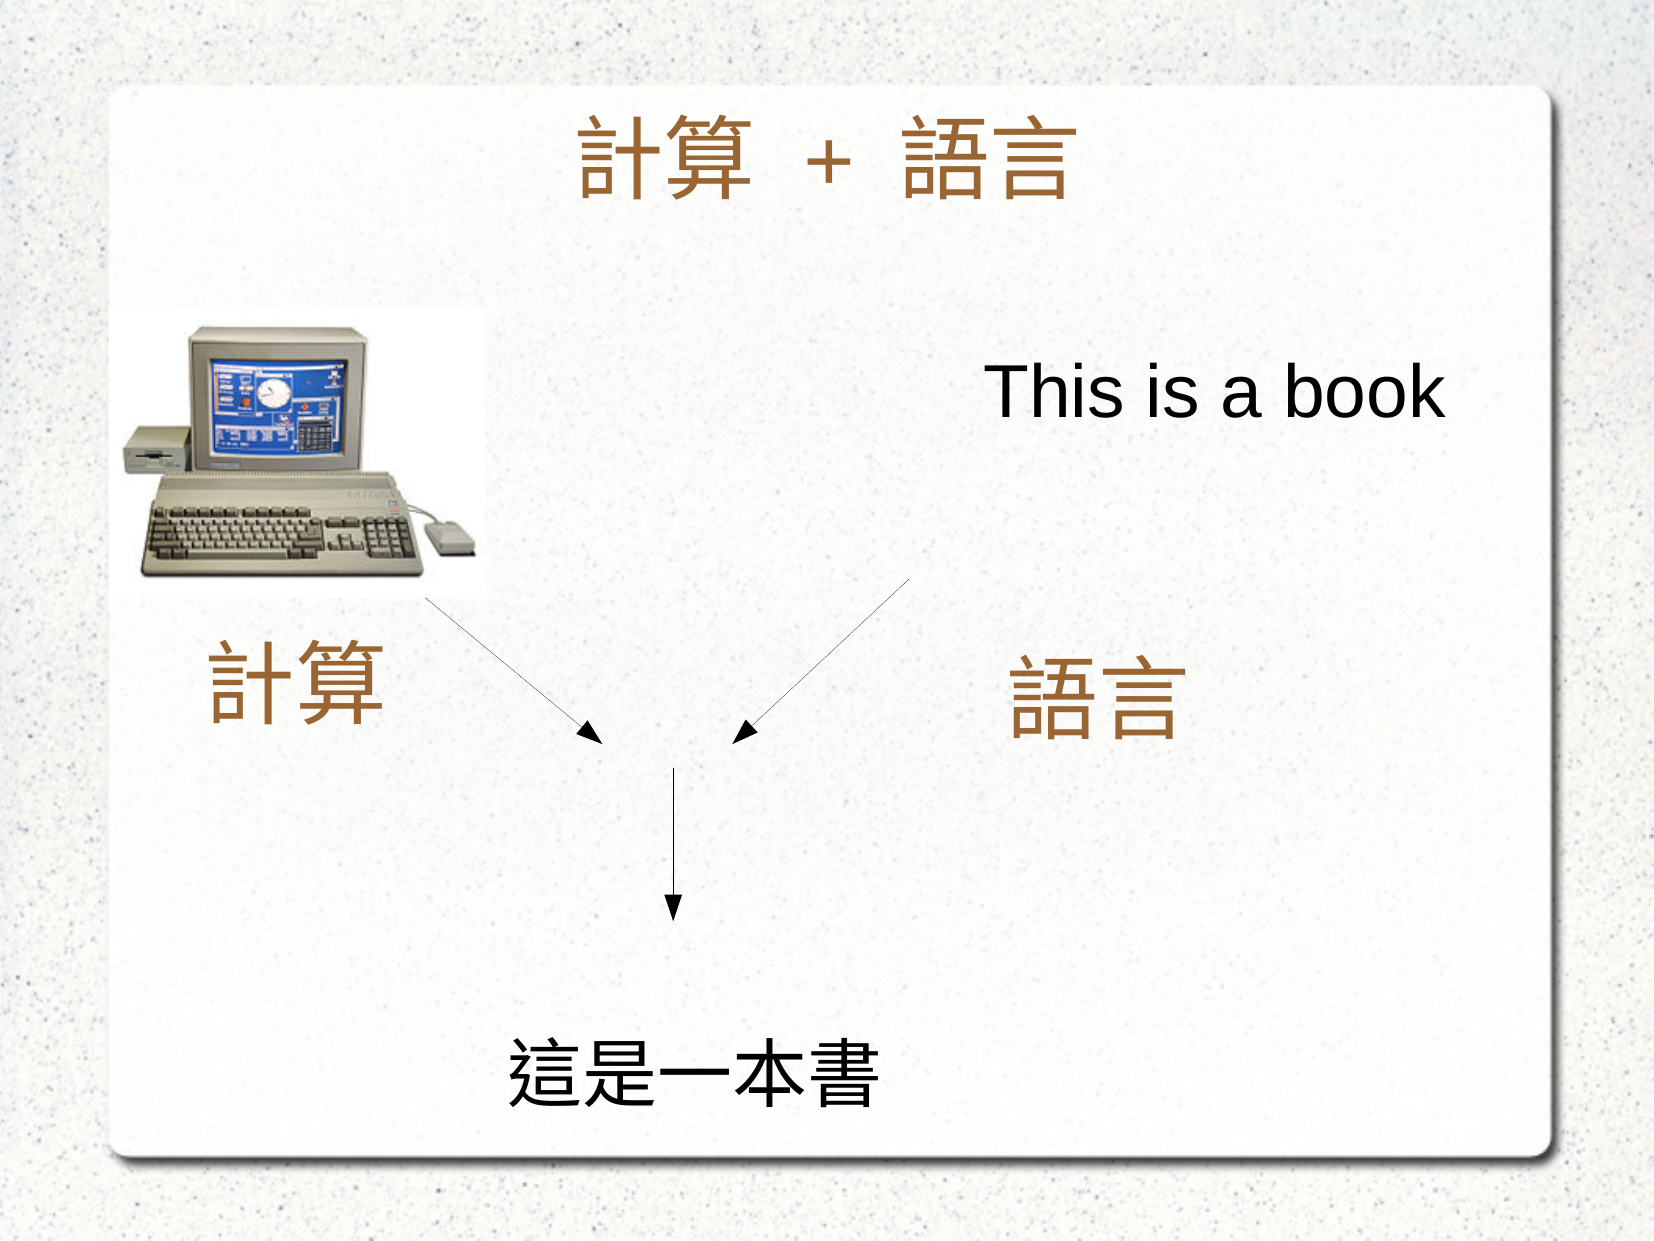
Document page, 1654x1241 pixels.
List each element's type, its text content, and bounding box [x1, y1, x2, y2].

text_box This is a book [968, 342, 1461, 442]
picture [0, 0, 1654, 1241]
text_box 計算 [188, 625, 403, 729]
text_box 這是一本書 [492, 1007, 898, 1123]
text_box 語言 [992, 641, 1206, 745]
title 計算 + 語言 [82, 49, 1571, 257]
